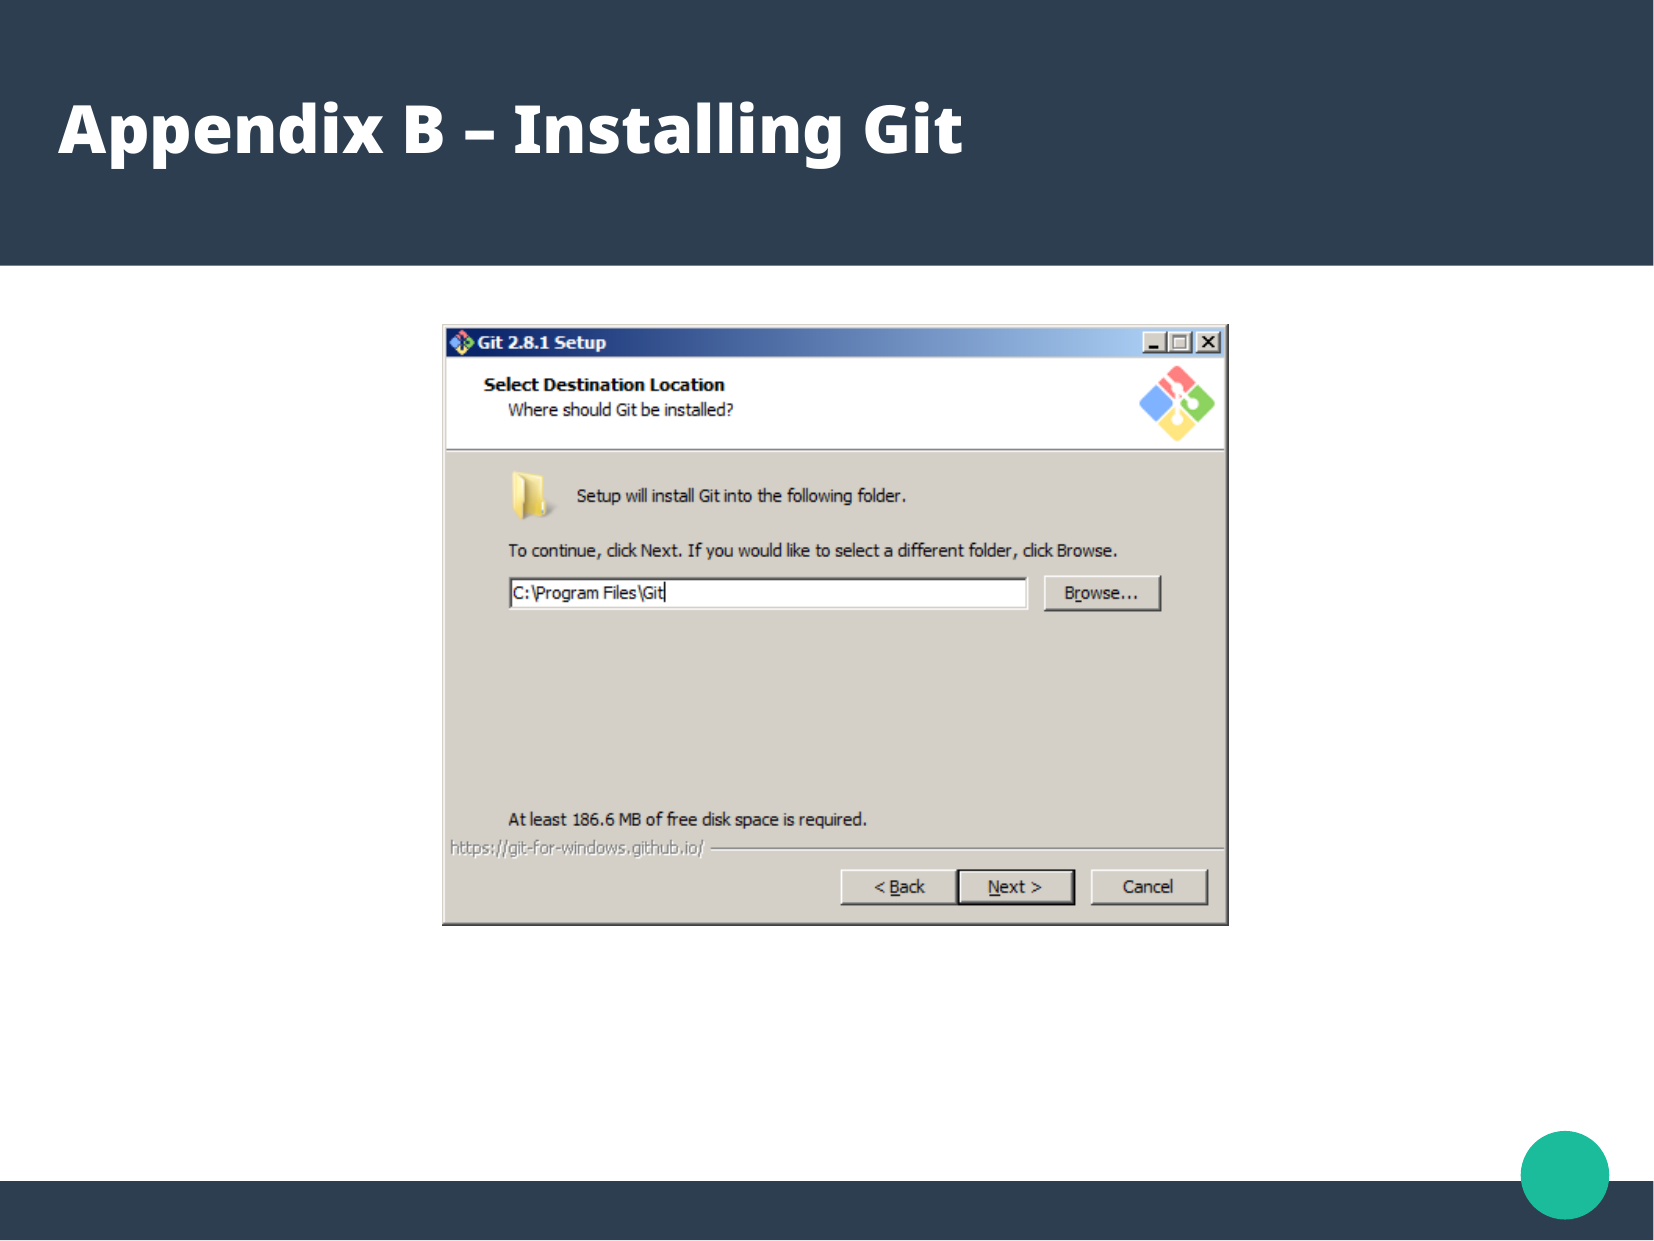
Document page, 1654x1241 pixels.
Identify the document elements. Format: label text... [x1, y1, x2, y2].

picture [442, 324, 1229, 926]
title Appendix B – Installing Git [59, 49, 1595, 207]
